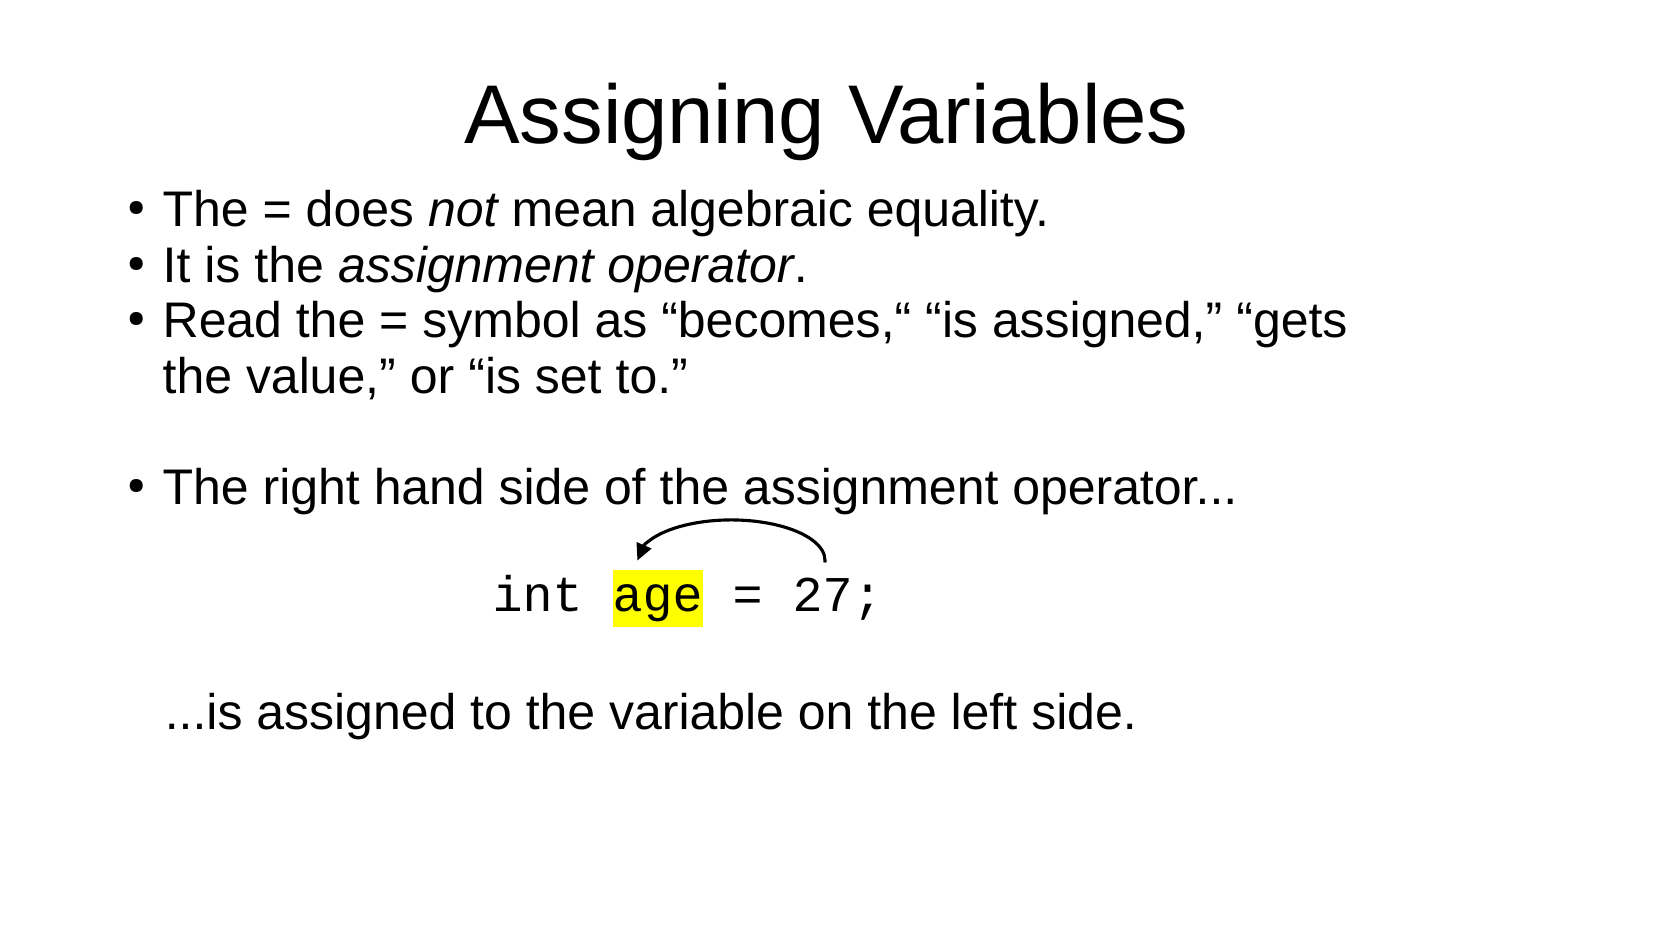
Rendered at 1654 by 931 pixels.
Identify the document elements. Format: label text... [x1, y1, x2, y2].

text_box ...is assigned to the variable on the left side. [150, 677, 1153, 748]
text_box int age = 27; [477, 562, 898, 635]
text_box The = does not mean algebraic equality. It is the assignment operator. Read the = symbol as “becomes,“ “is assigned,” “gets the value,” or “is set to.” The right hand side of the assignment operator... [112, 173, 1388, 523]
title Assigning Variables [82, 37, 1571, 193]
